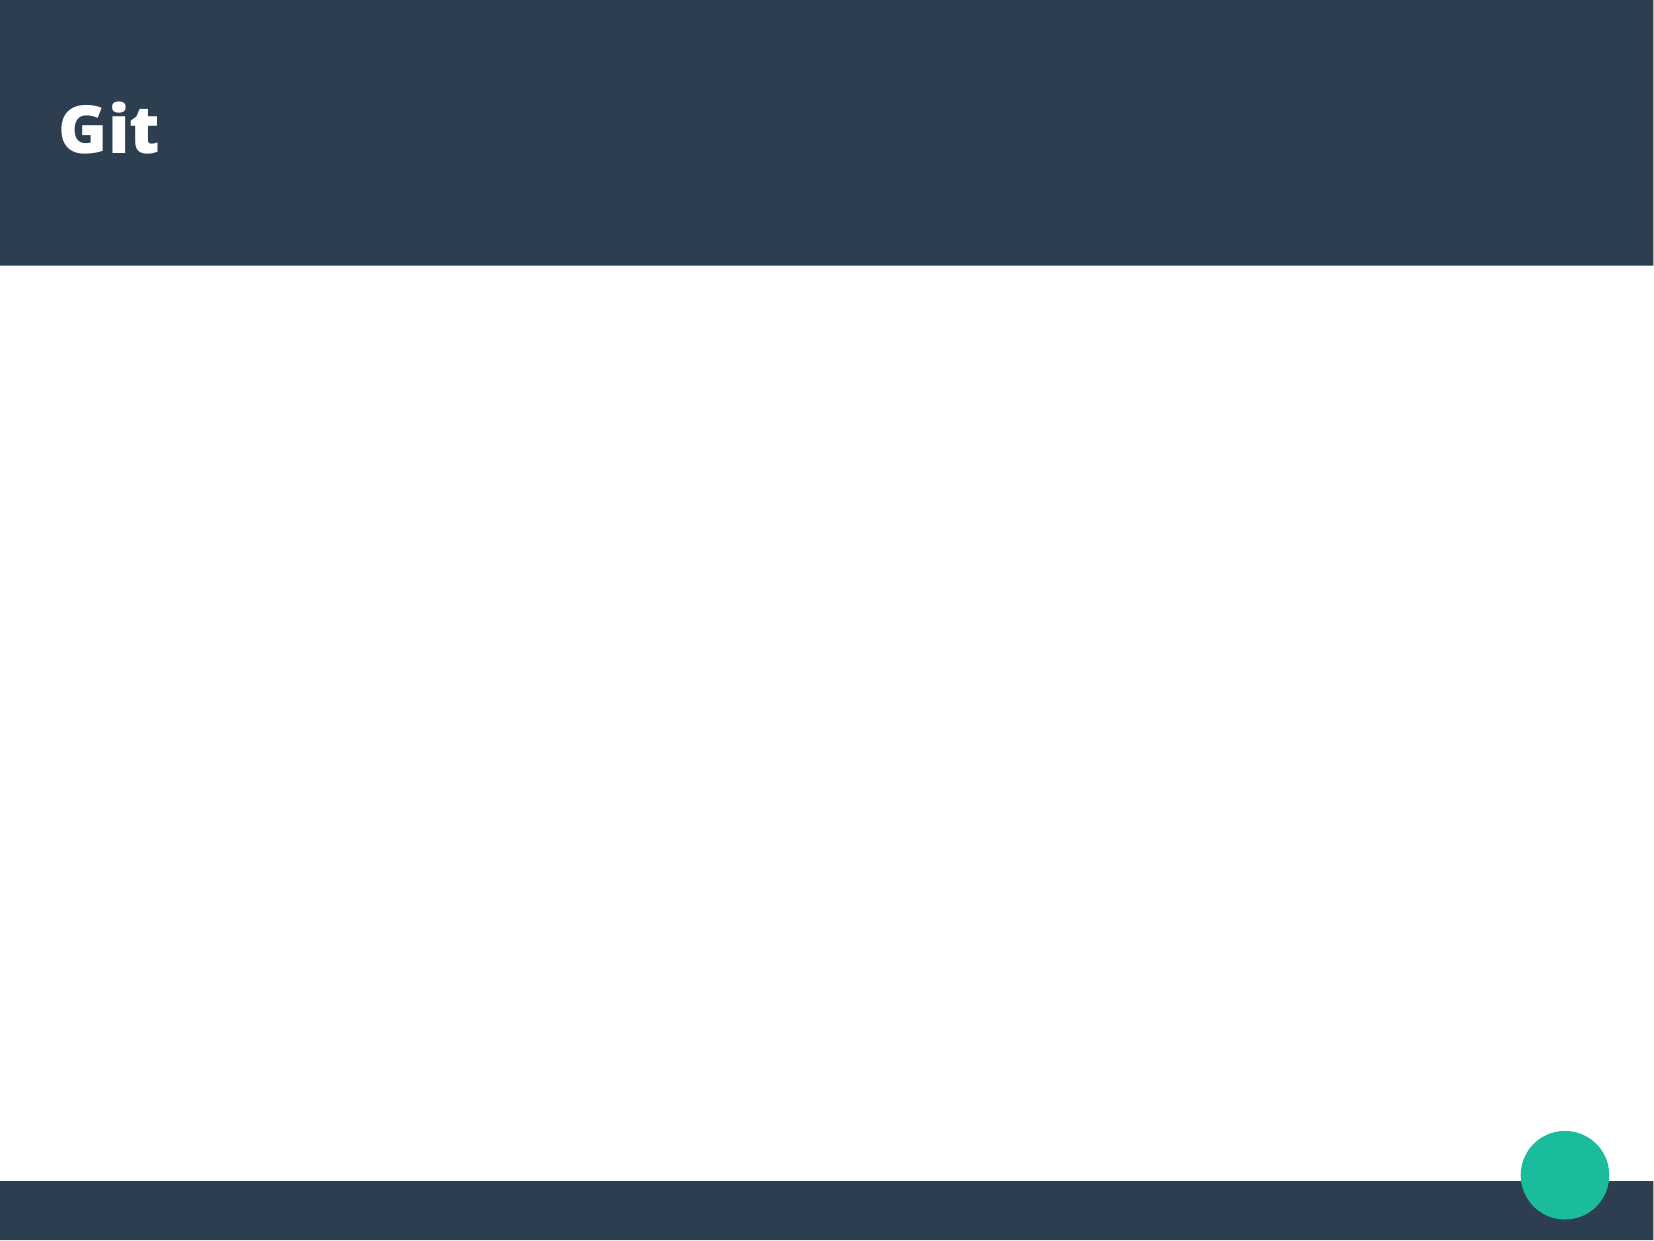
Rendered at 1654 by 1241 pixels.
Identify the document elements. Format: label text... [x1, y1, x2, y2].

title Git [59, 49, 1595, 207]
